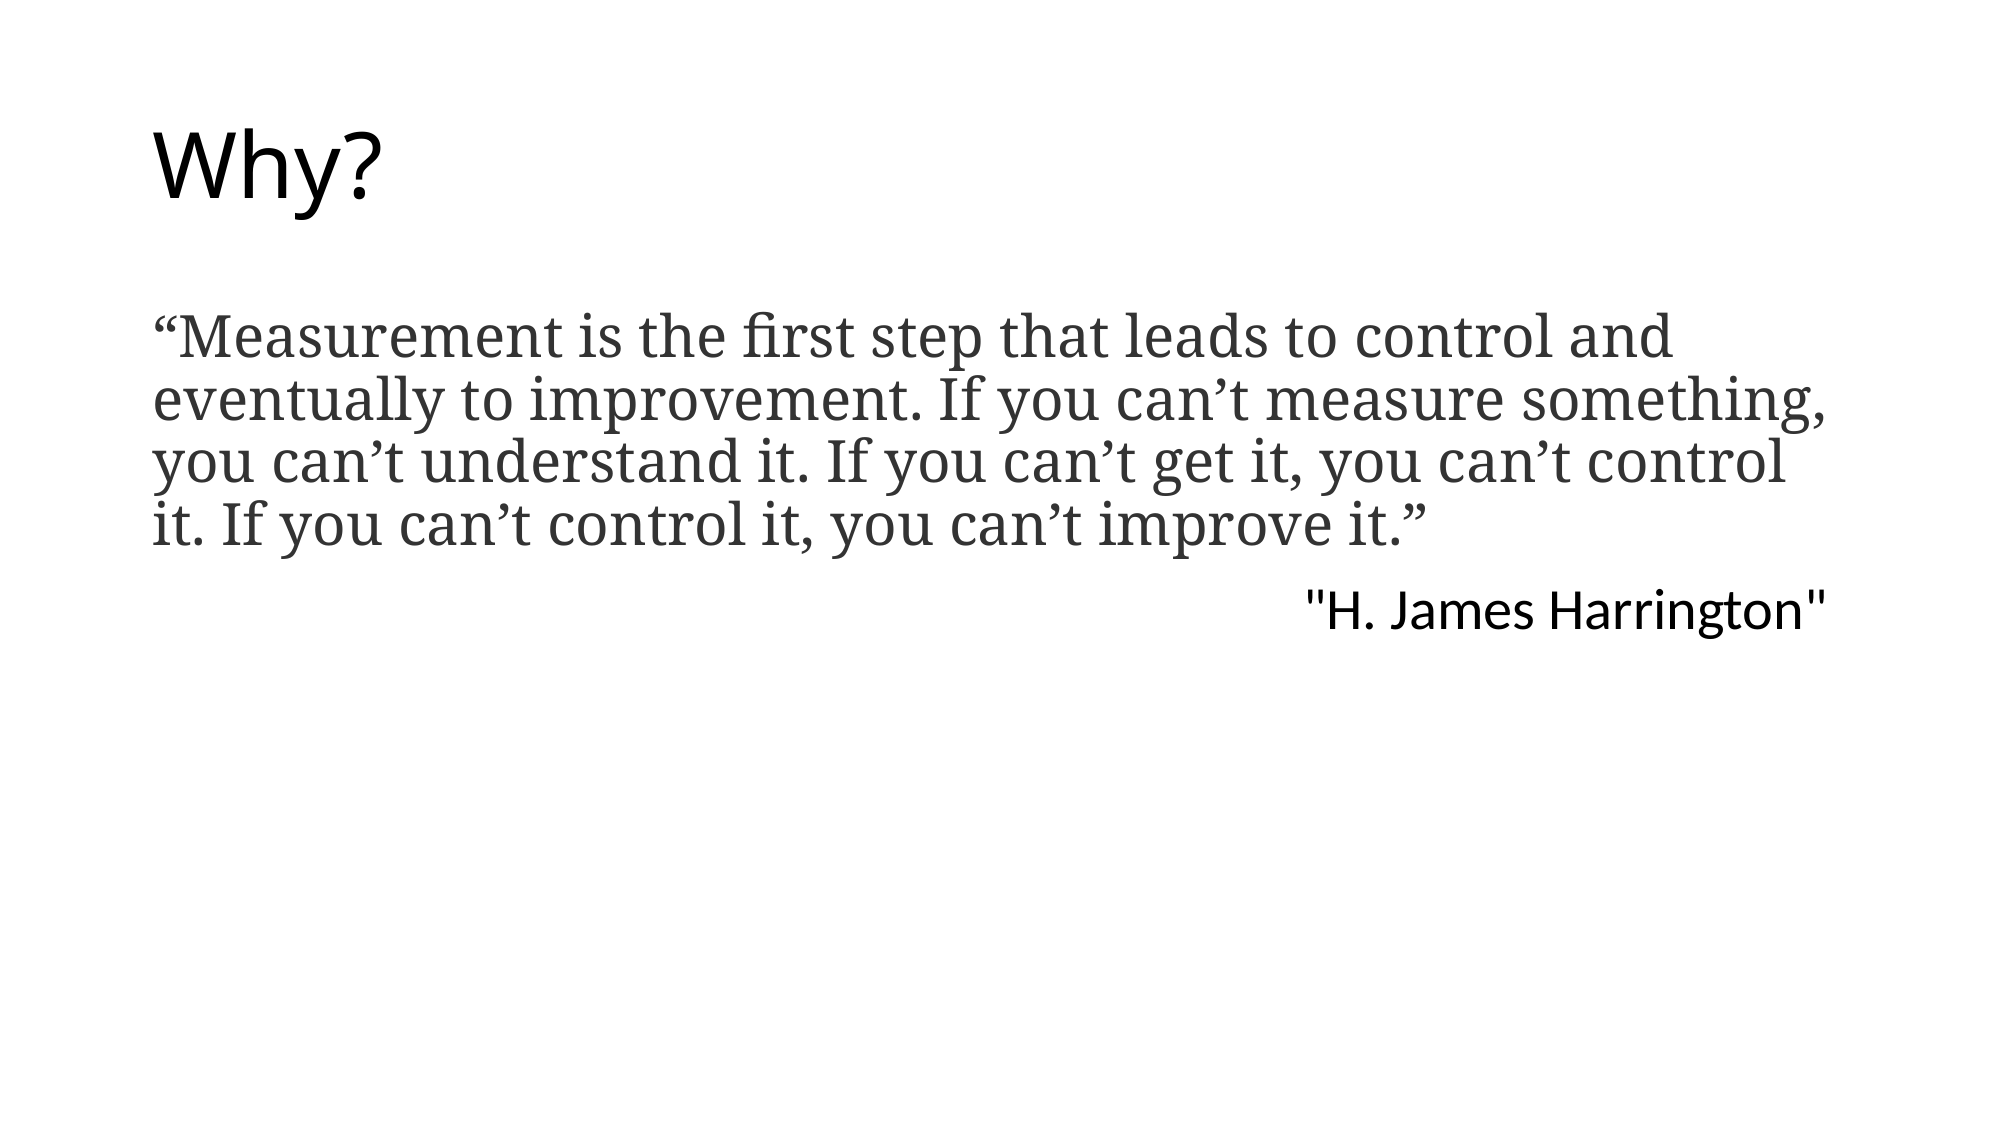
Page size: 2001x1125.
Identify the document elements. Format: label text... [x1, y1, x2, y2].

title Why? [137, 59, 1863, 278]
list “Measurement is the first step that leads to control and eventually to improvement. If you can’t measure something, you can’t understand it. If you can’t get it, you can’t control it. If you can’t control it, you can’t improve it.” "H. James Harrington" [137, 299, 1863, 1014]
